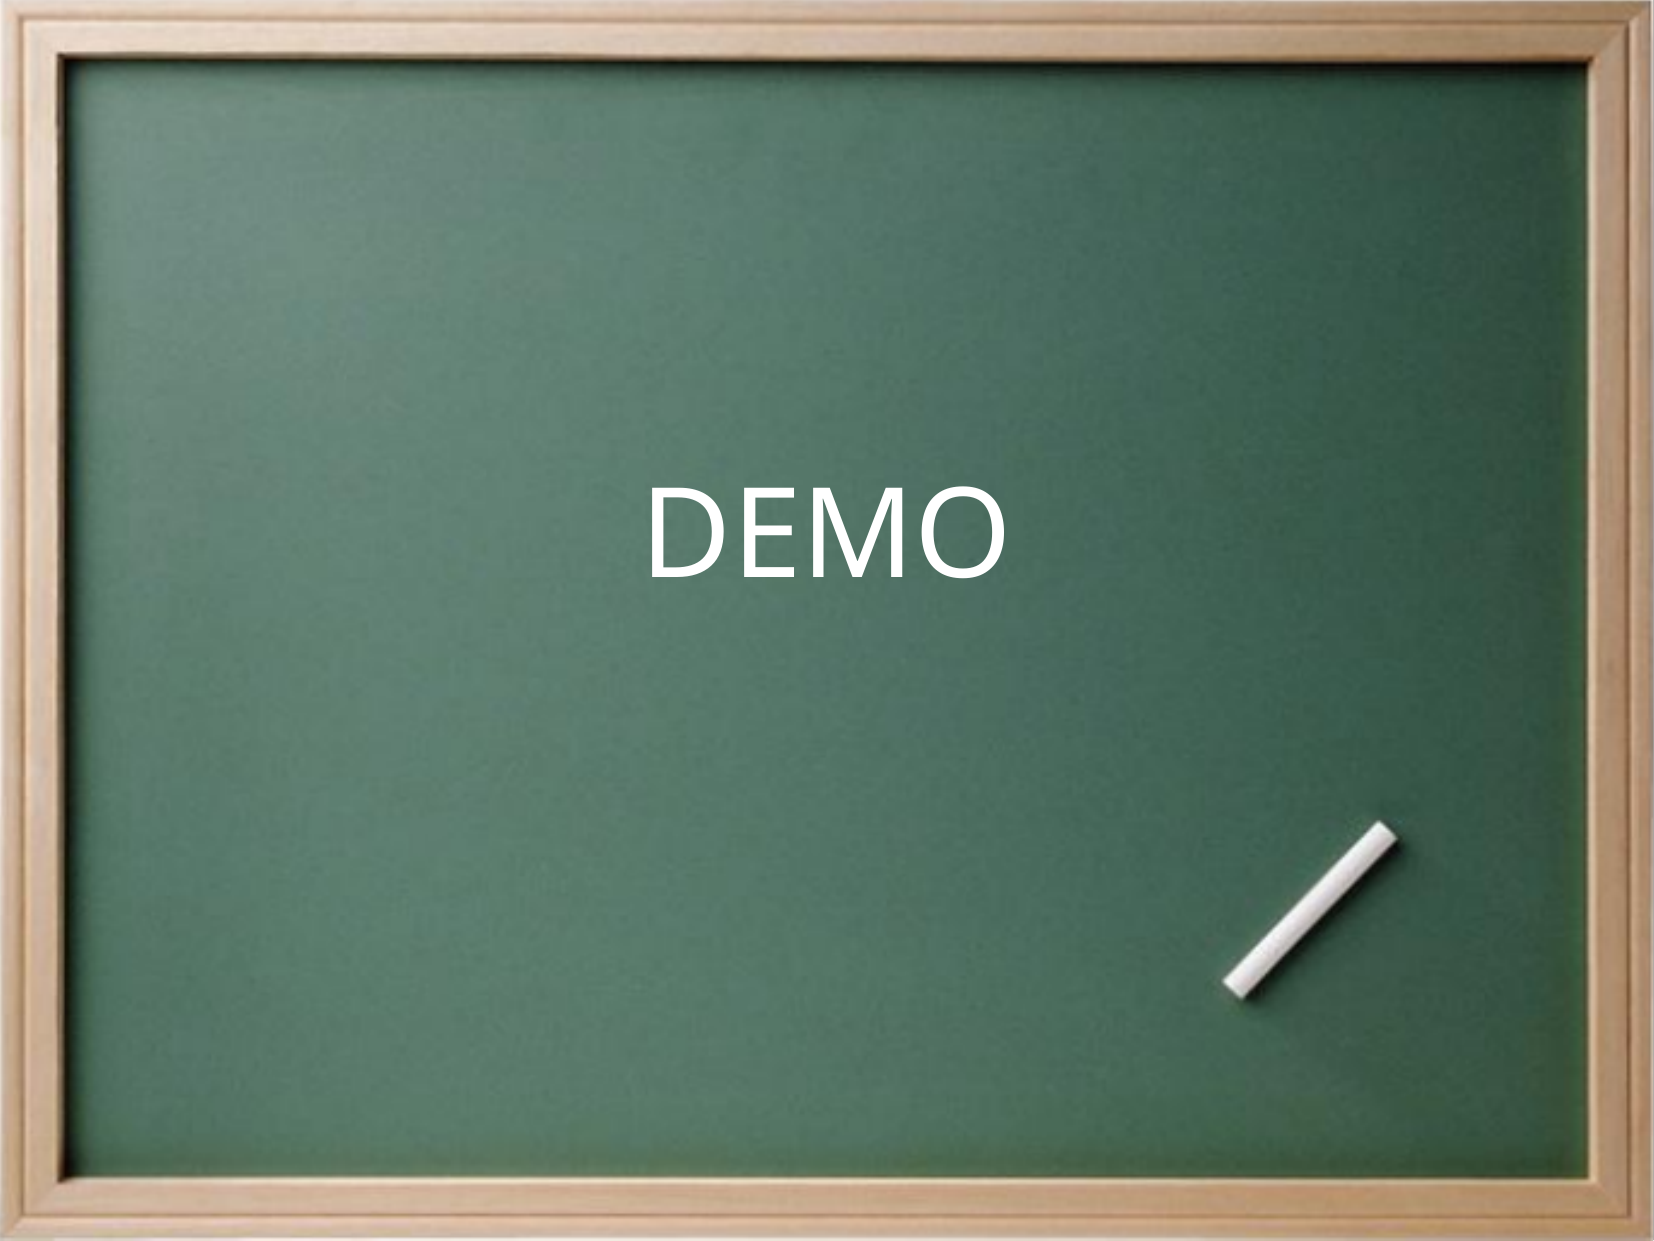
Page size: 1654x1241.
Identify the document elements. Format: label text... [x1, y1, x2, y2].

subtitle DEMO [82, 49, 1571, 1109]
picture [0, 0, 1654, 1241]
